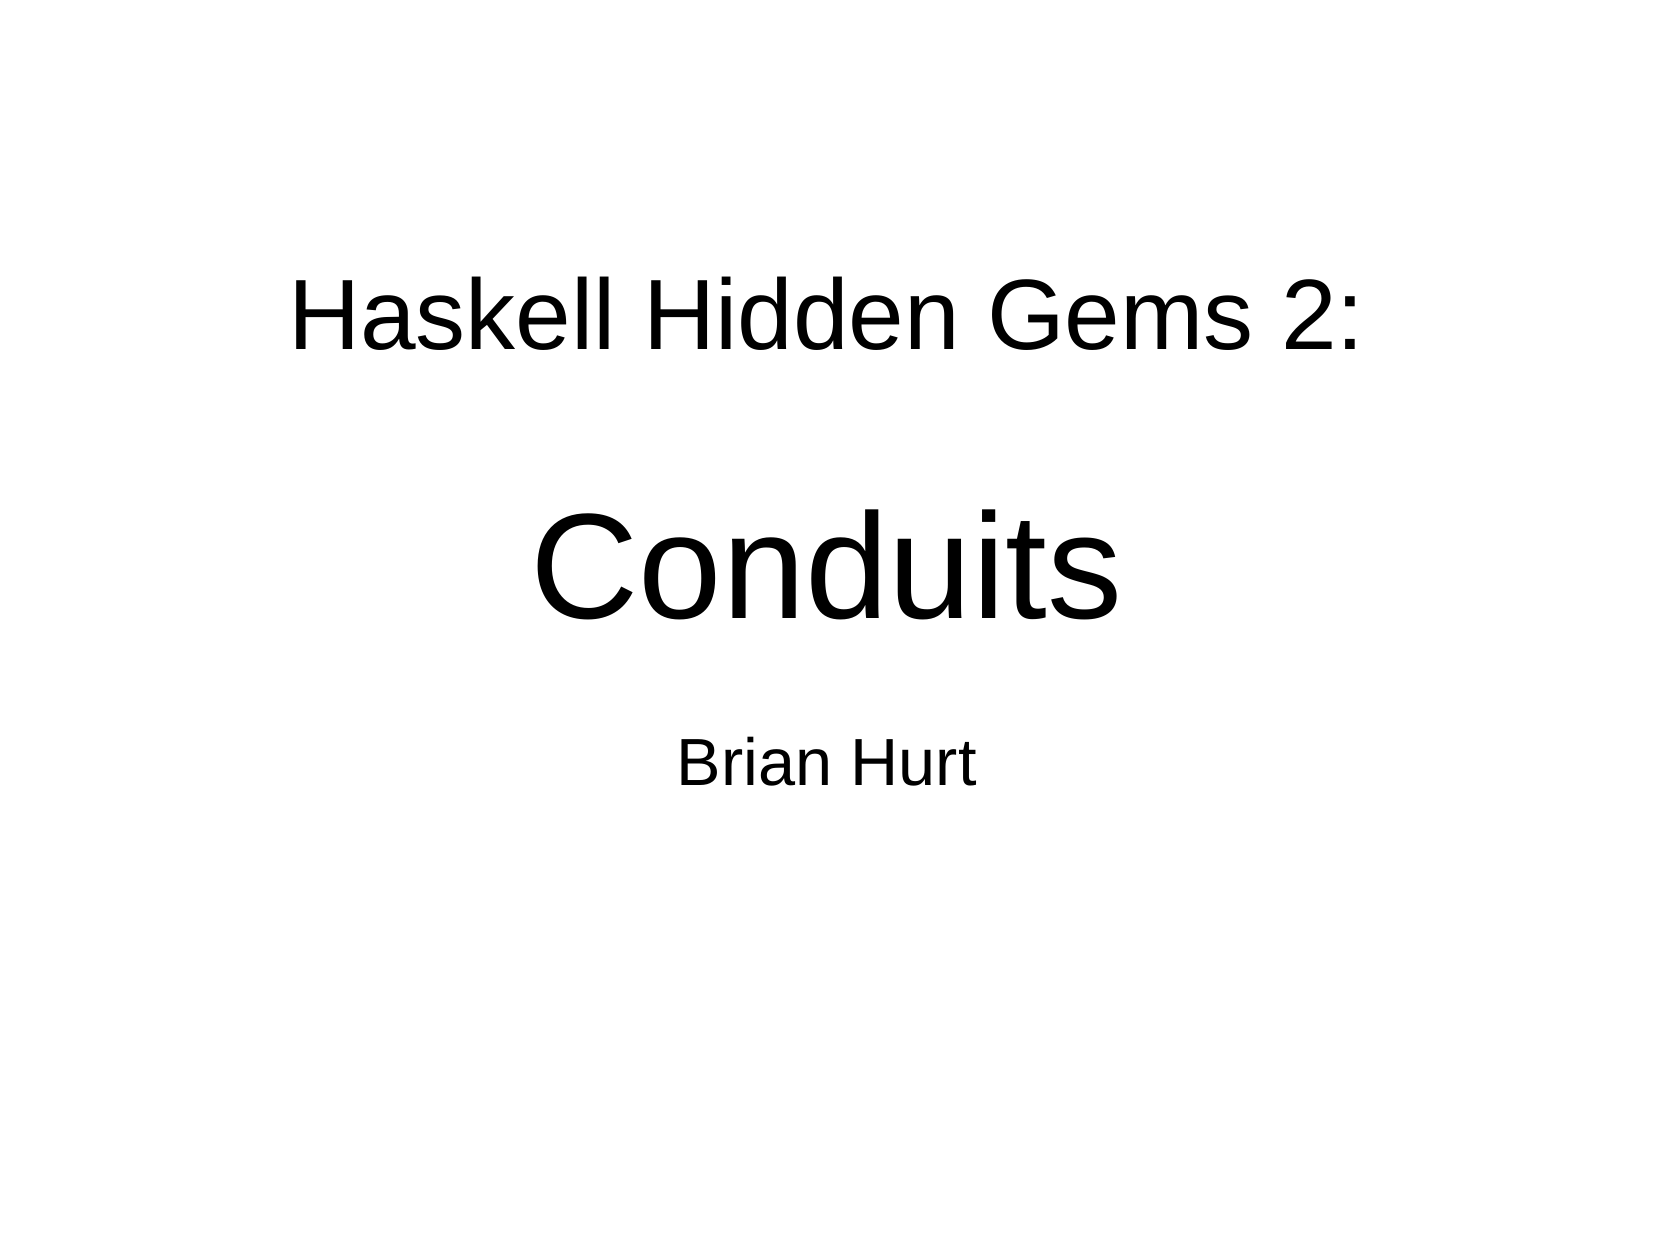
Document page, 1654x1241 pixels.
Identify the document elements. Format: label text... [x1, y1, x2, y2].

subtitle Haskell Hidden Gems 2: Conduits Brian Hurt [82, 49, 1571, 1010]
